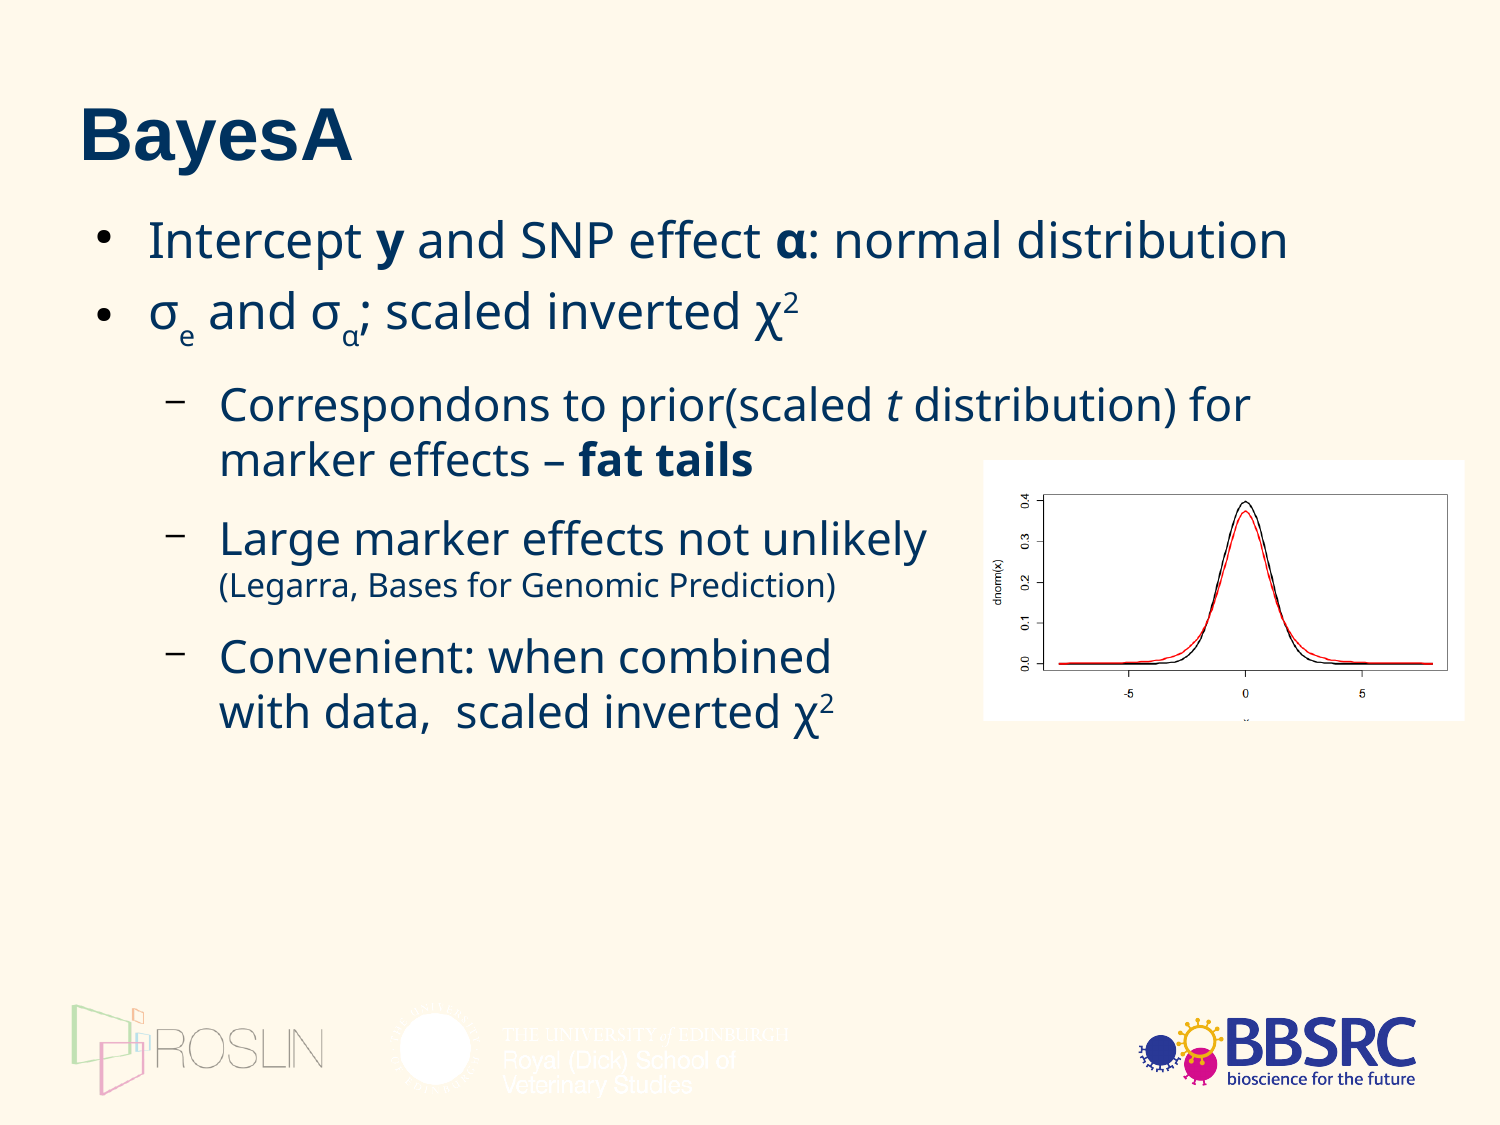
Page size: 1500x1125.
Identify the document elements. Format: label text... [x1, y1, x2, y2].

picture [983, 460, 1465, 721]
picture [1137, 1014, 1416, 1092]
list Intercept y and SNP effect α: normal distribution σe and σα; scaled inverted χ2 Correspondons to prior(scaled t distribution) for marker effects – fat tails Large marker effects not unlikely (Legarra, Bases for Genomic Prediction) Convenient: when combined with data, scaled inverted χ2 [62, 200, 1425, 975]
title BayesA [64, 78, 1425, 185]
picture [64, 975, 336, 1118]
